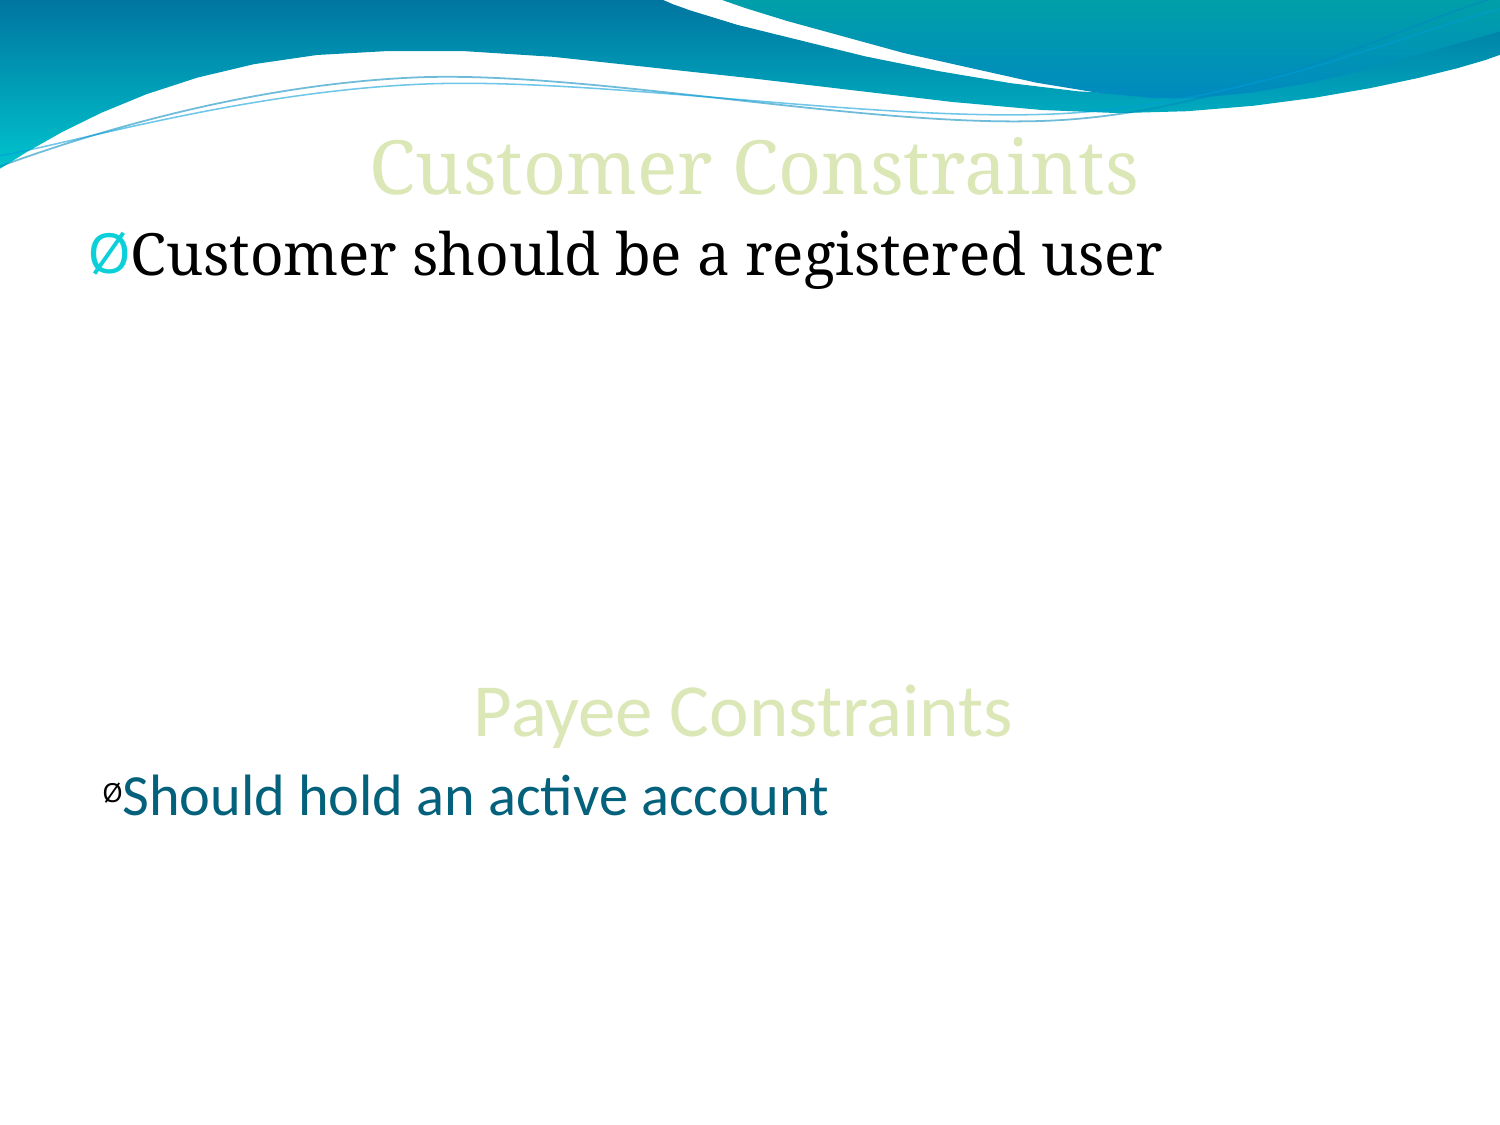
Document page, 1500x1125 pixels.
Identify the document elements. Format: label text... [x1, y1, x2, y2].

subtitle Payee Constraints Should hold an active account [87, 624, 1376, 1046]
text_box Customer Constraints Customer should be a registered user [87, 112, 1376, 463]
